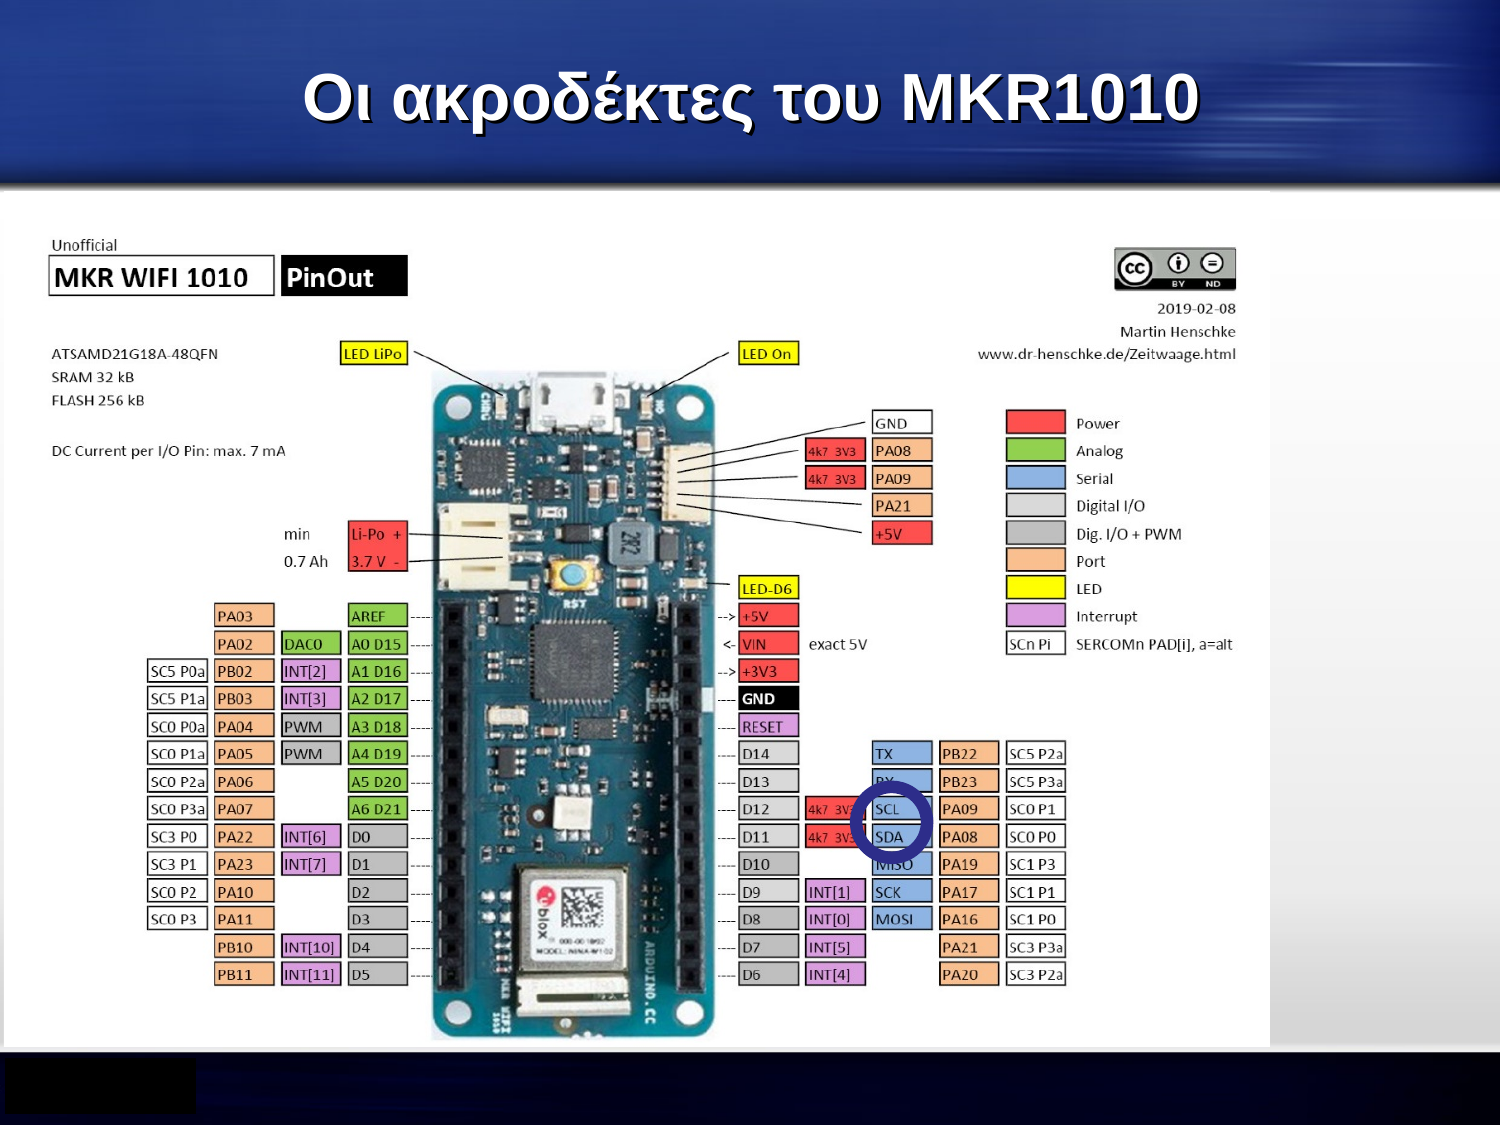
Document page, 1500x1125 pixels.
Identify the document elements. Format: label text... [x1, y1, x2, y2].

title Οι ακροδέκτες του MKR1010 [76, 0, 1427, 188]
picture [3, 191, 1270, 1047]
text_box [6, 1059, 195, 1113]
